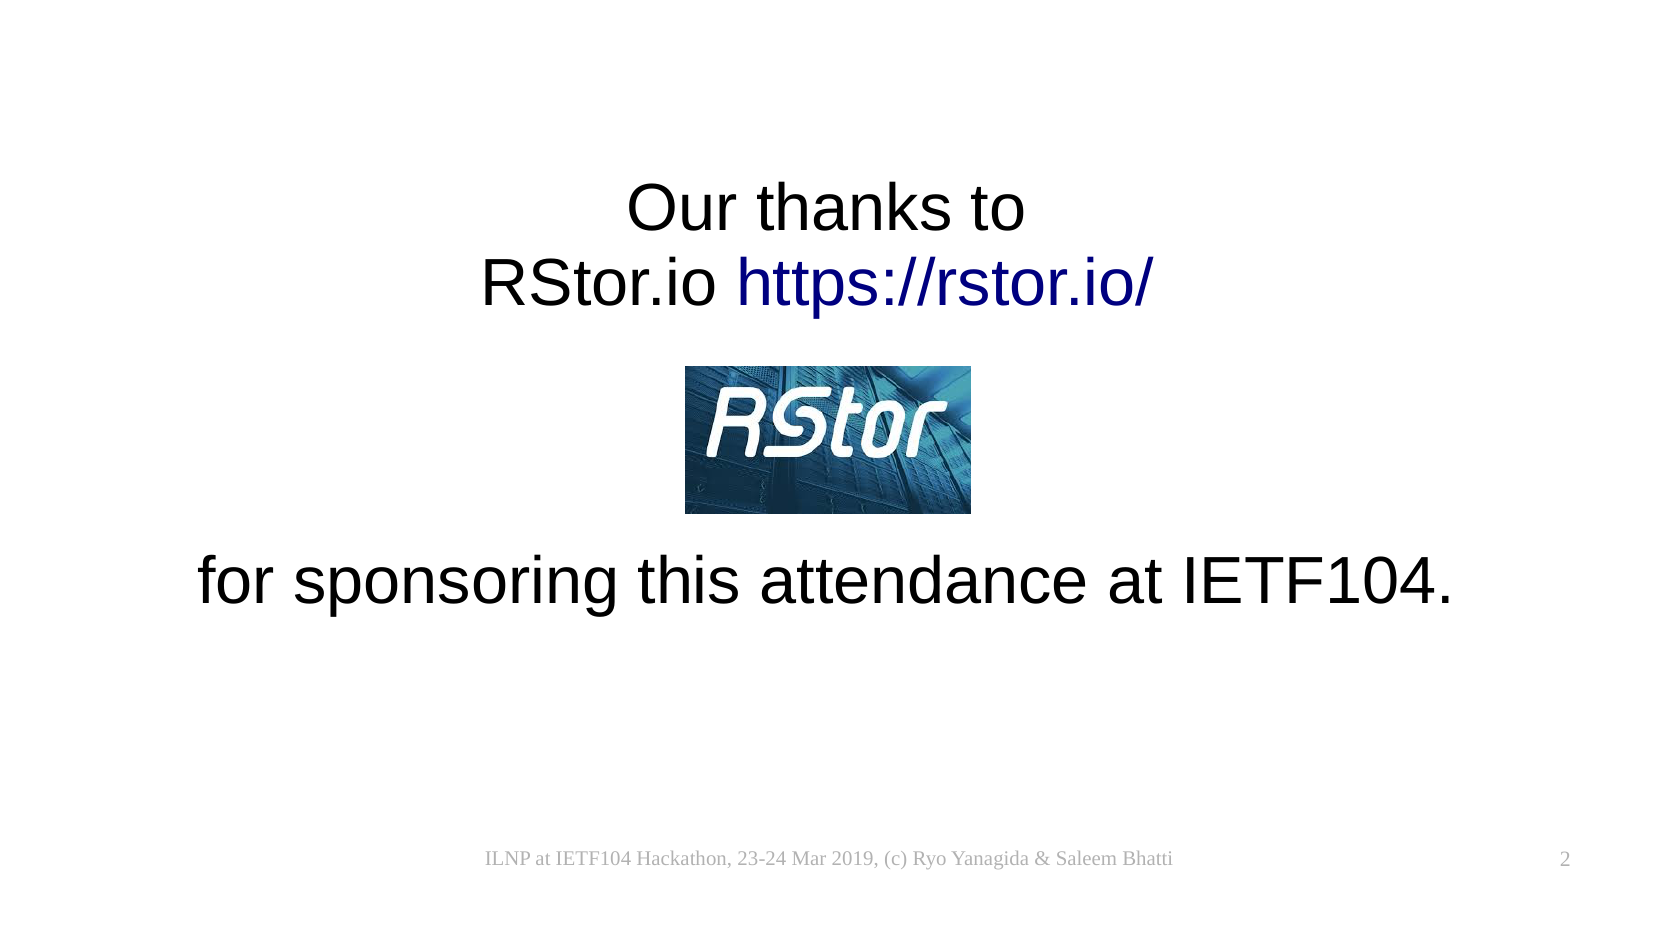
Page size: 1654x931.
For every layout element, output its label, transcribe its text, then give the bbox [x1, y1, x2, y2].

picture [685, 366, 971, 514]
subtitle Our thanks to RStor.io https://rstor.io/ for sponsoring this attendance at IETF104. [82, 71, 1571, 792]
